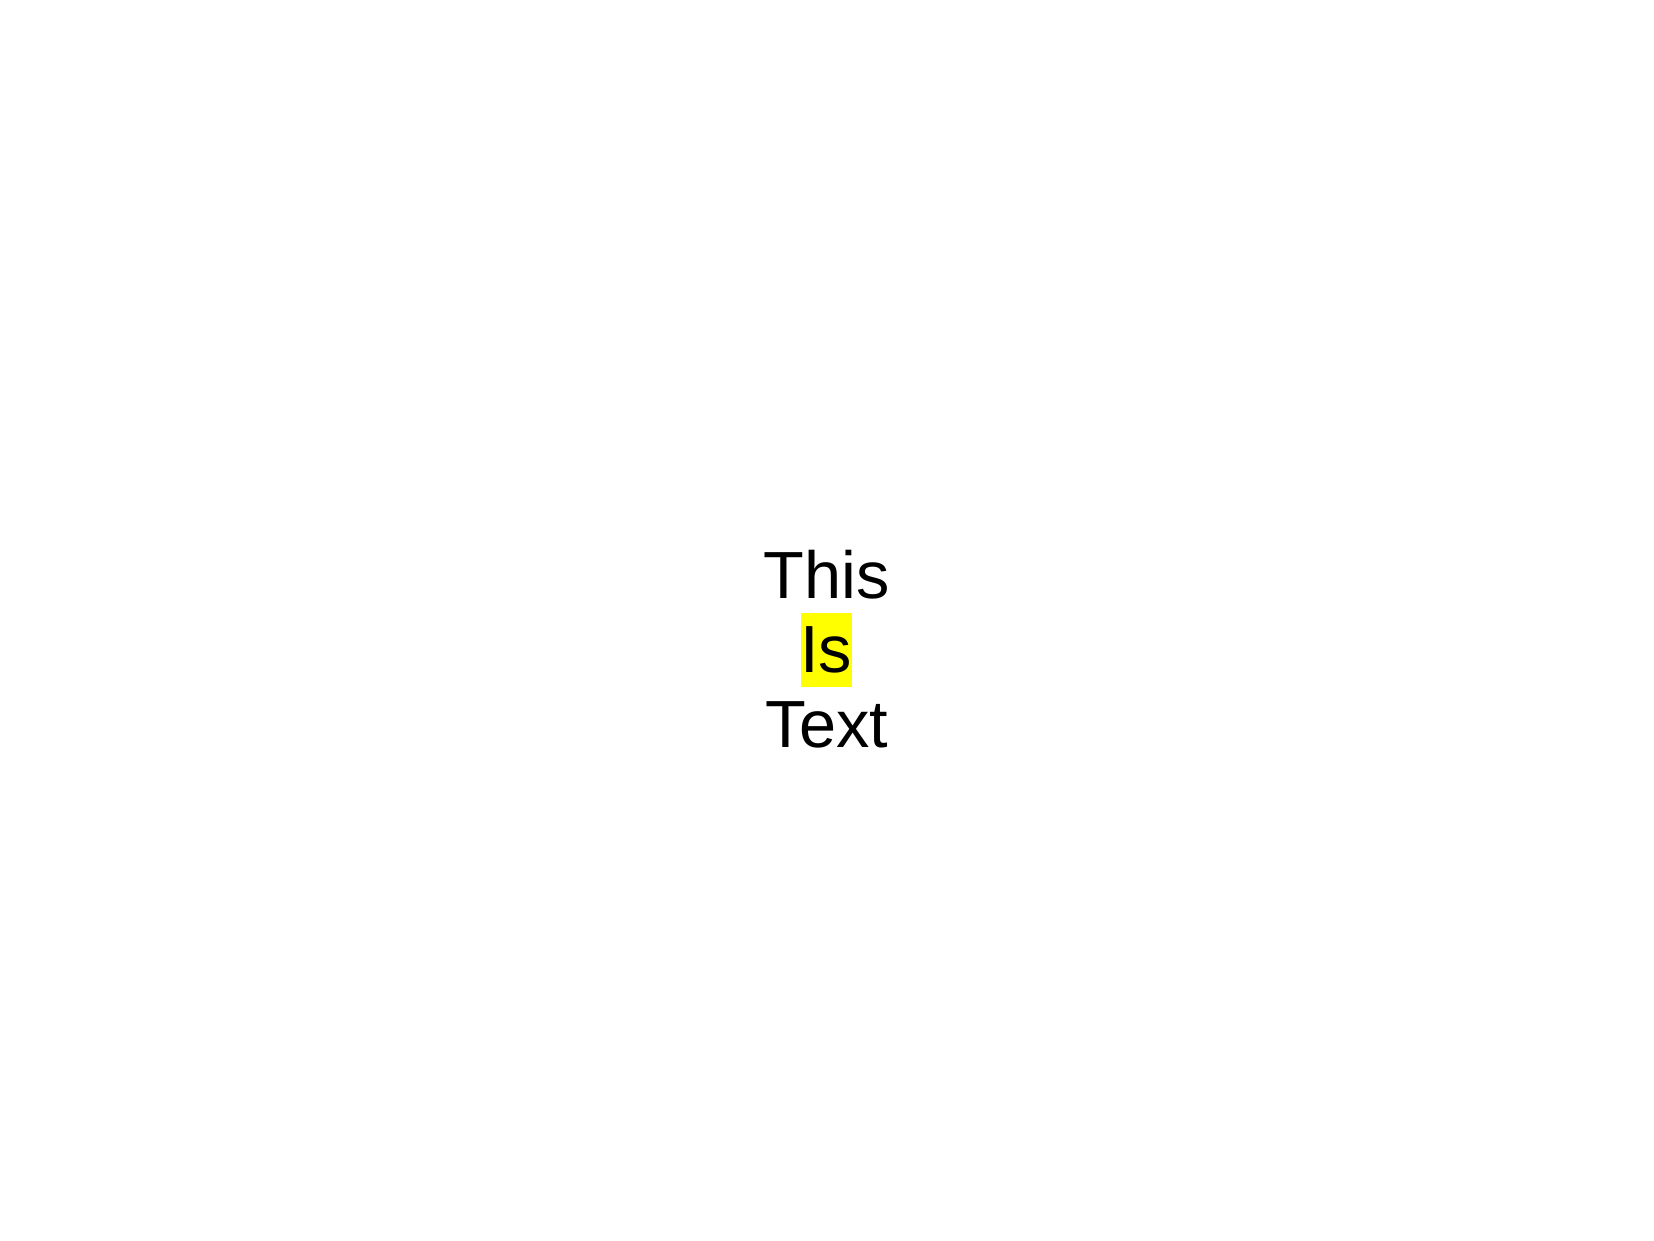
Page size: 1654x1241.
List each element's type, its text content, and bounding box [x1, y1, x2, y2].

subtitle This Is Text [82, 290, 1571, 1010]
